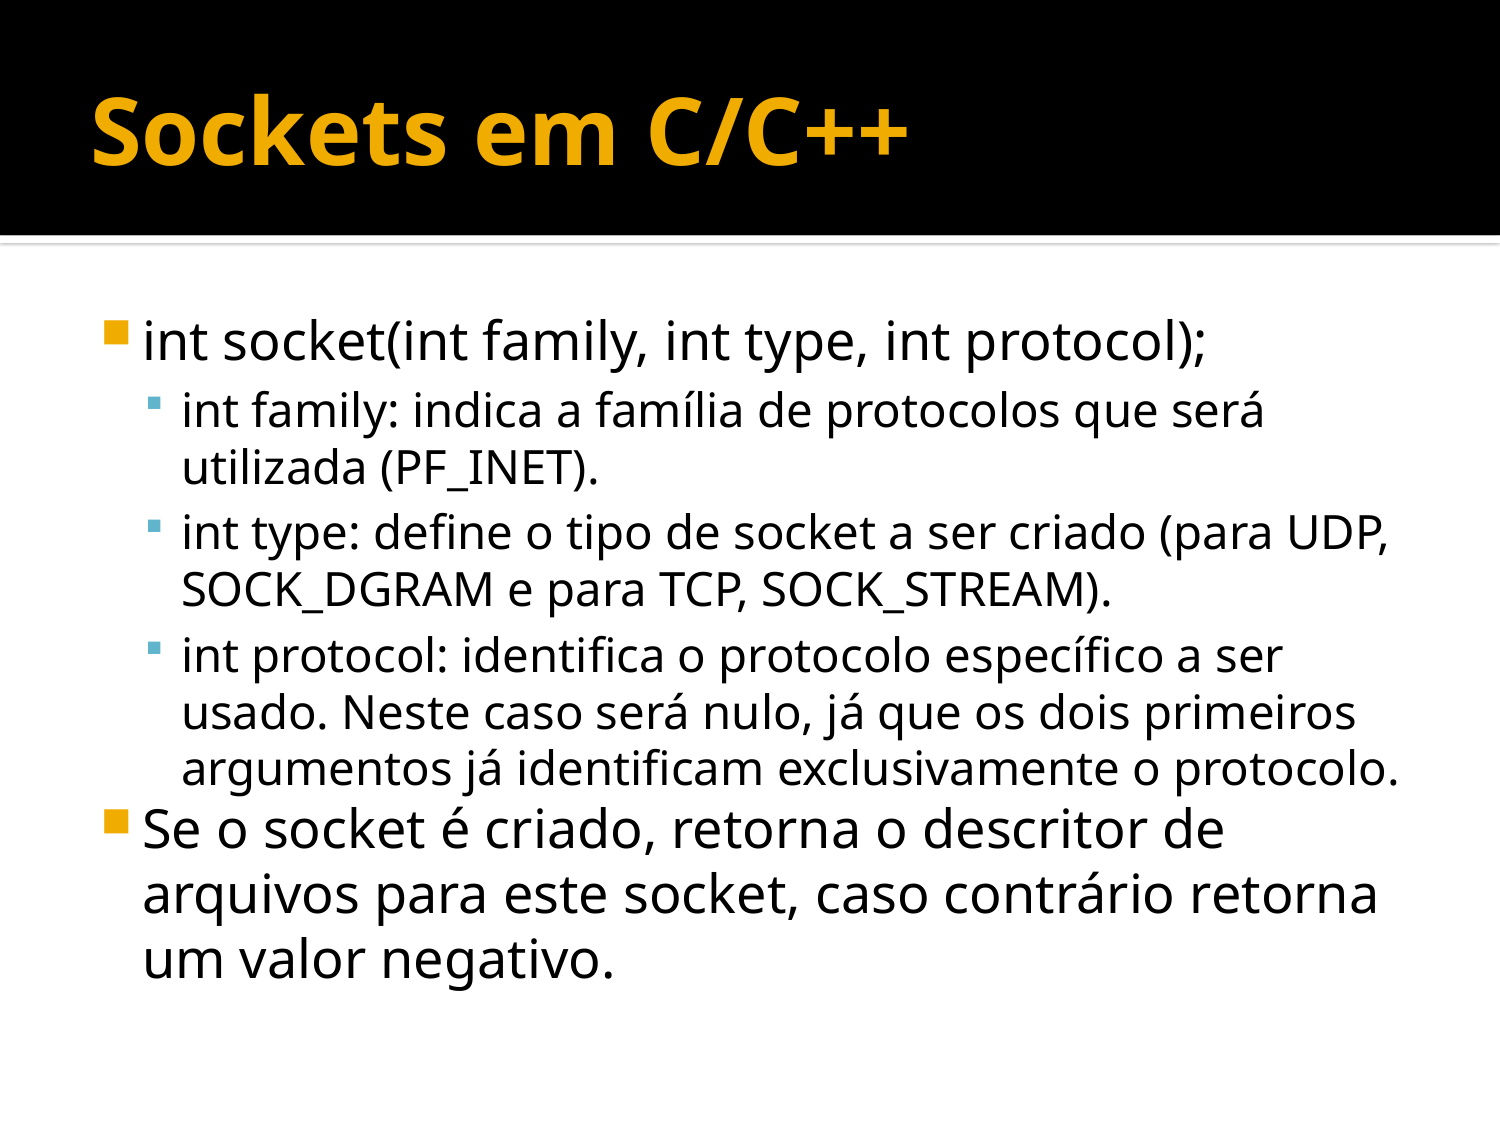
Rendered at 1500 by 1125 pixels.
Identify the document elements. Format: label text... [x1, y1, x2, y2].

list int socket(int family, int type, int protocol); int family: indica a família de protocolos que será utilizada (PF_INET). int type: define o tipo de socket a ser criado (para UDP, SOCK_DGRAM e para TCP, SOCK_STREAM). int protocol: identifica o protocolo específico a ser usado. Neste caso será nulo, já que os dois primeiros argumentos já identificam exclusivamente o protocolo. Se o socket é criado, retorna o descritor de arquivos para este socket, caso contrário retorna um valor negativo. [75, 291, 1425, 1050]
title Sockets em C/C++ [75, 25, 1425, 231]
